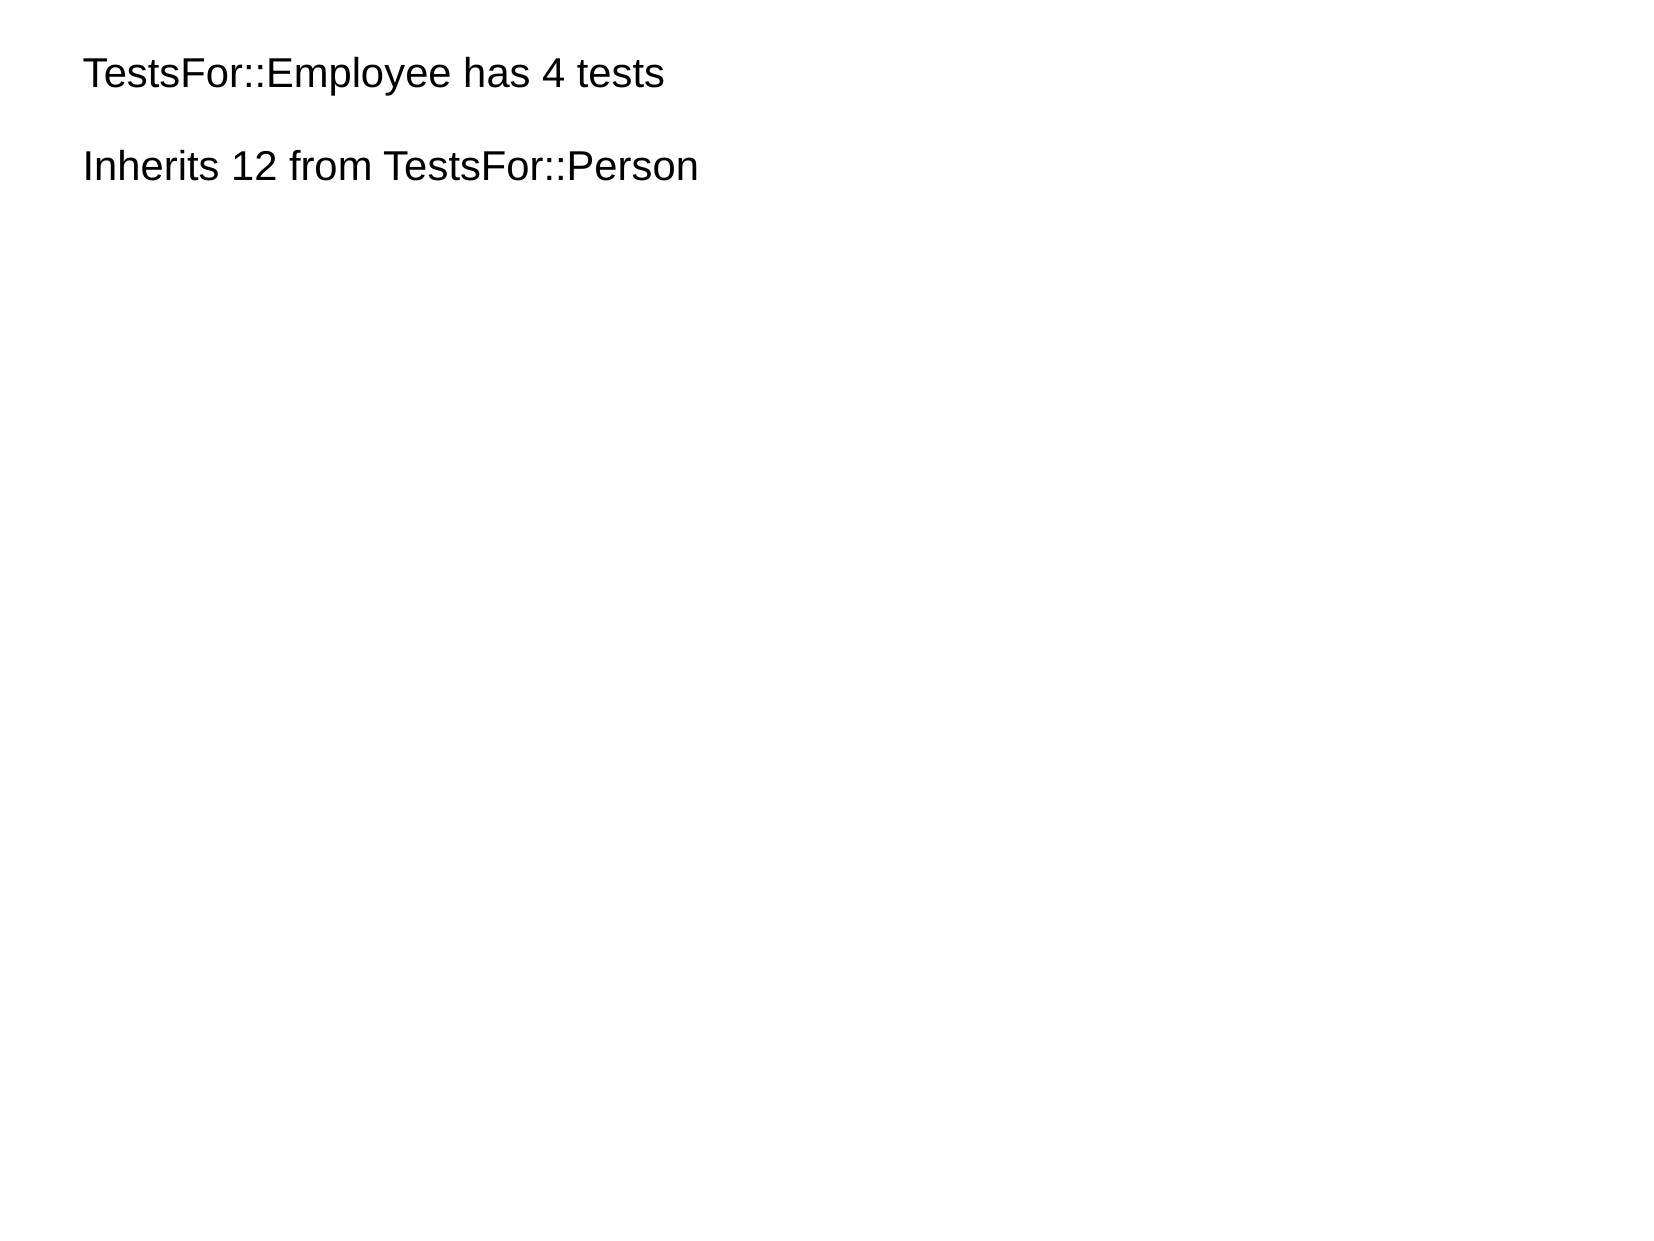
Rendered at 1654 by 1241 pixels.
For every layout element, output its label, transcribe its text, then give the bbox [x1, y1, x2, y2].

subtitle TestsFor::Employee has 4 tests Inherits 12 from TestsFor::Person [82, 49, 1571, 1010]
